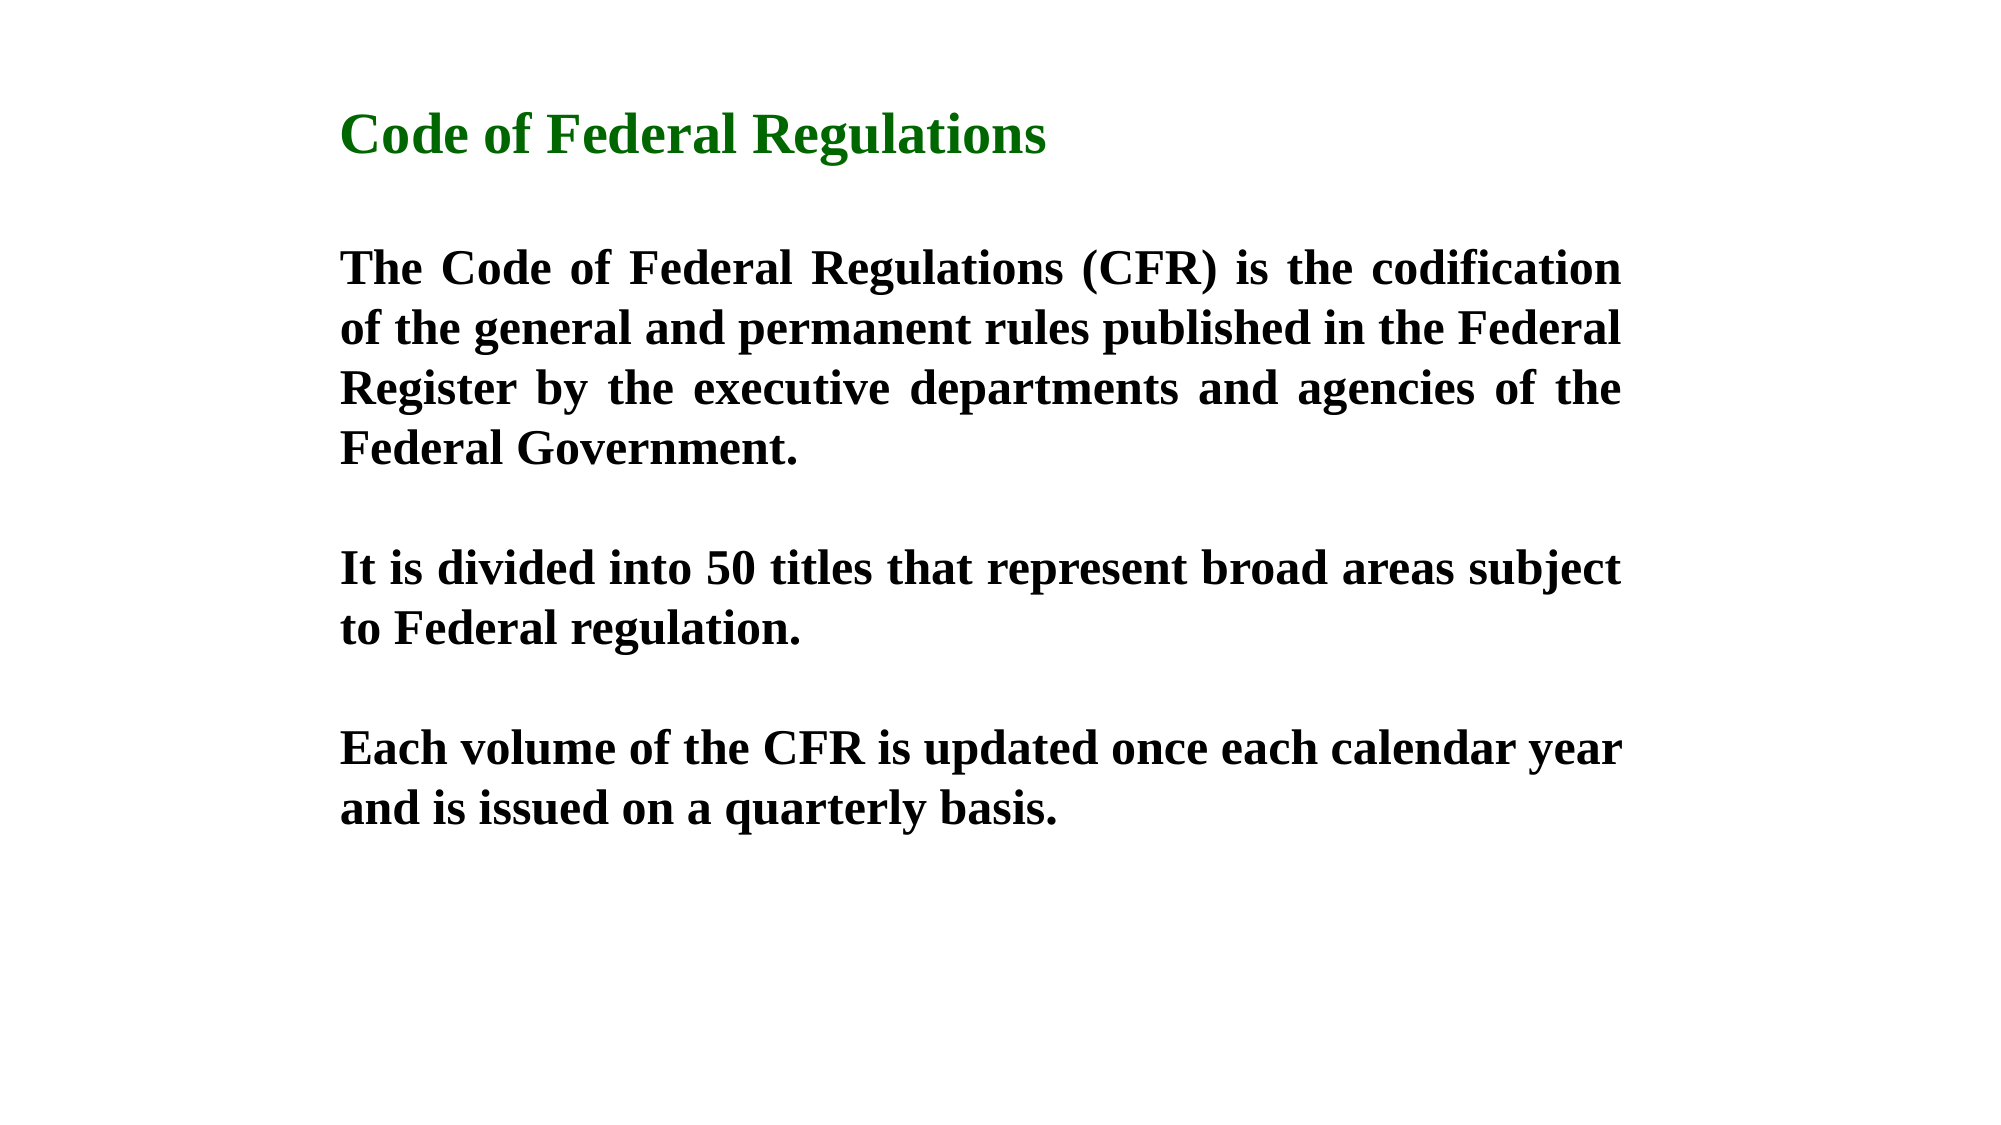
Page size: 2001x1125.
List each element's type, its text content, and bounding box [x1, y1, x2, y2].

text_box Code of Federal Regulations The Code of Federal Regulations (CFR) is the codification of the general and permanent rules published in the Federal Register by the executive departments and agencies of the Federal Government. It is divided into 50 titles that represent broad areas subject to Federal regulation. Each volume of the CFR is updated once each calendar year and is issued on a quarterly basis. [324, 87, 1638, 983]
